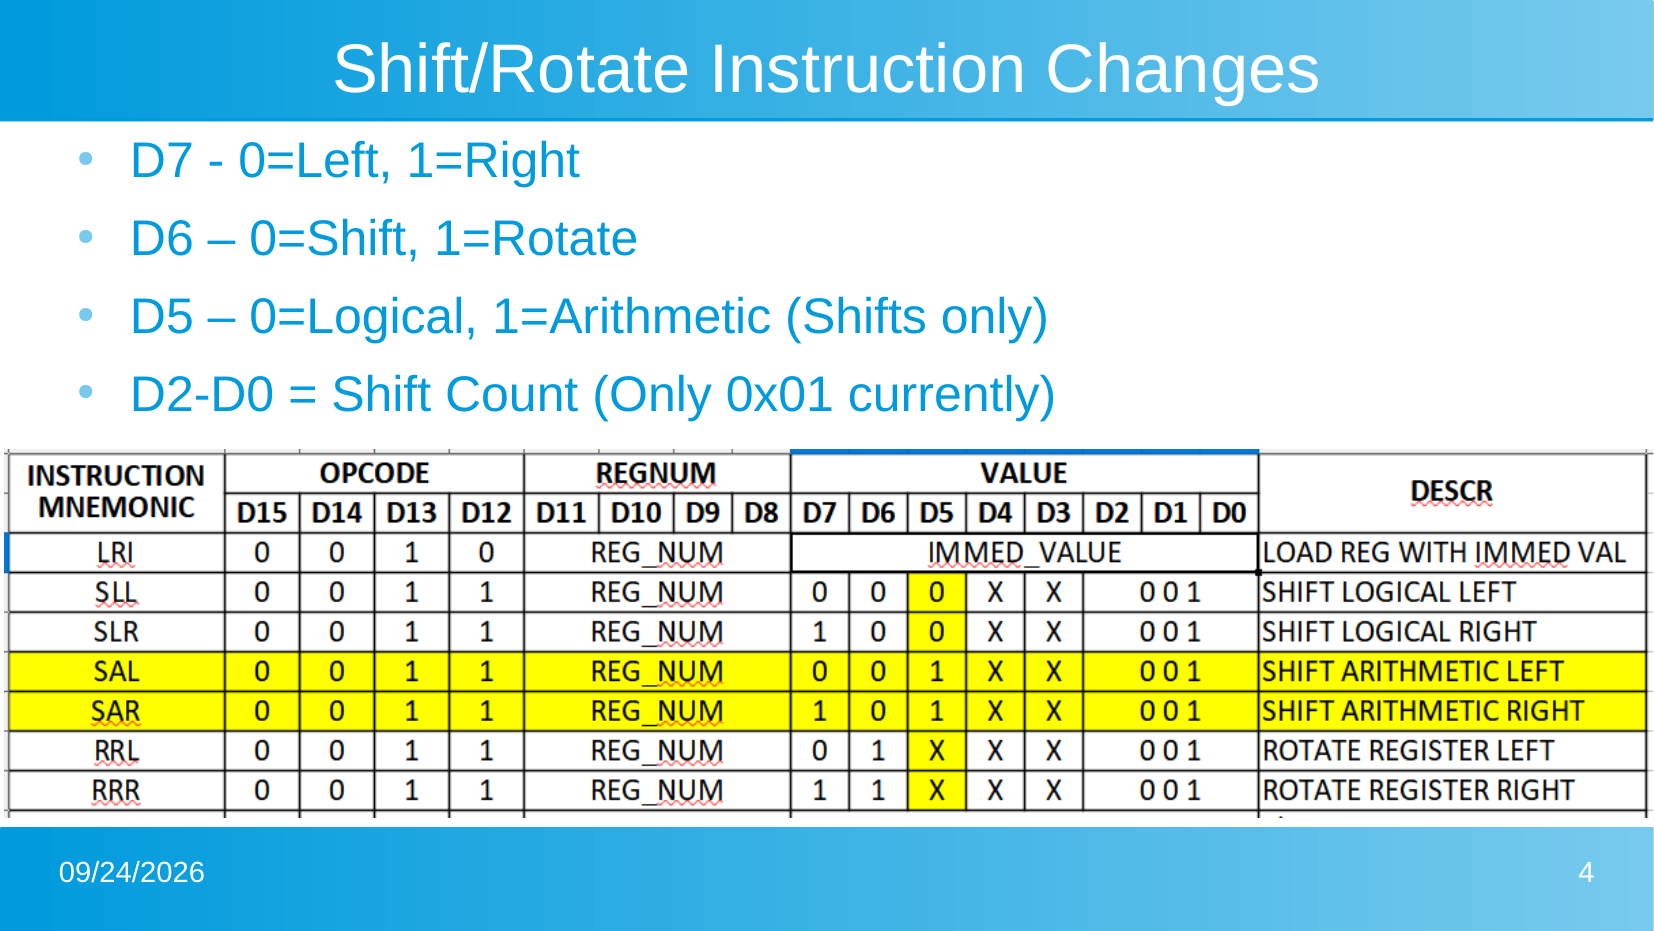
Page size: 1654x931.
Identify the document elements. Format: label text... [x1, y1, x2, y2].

picture [4, 449, 1654, 818]
list D7 - 0=Left, 1=Right D6 – 0=Shift, 1=Rotate D5 – 0=Logical, 1=Arithmetic (Shifts only) D2-D0 = Shift Count (Only 0x01 currently) [59, 132, 1595, 449]
title Shift/Rotate Instruction Changes [59, 29, 1595, 108]
